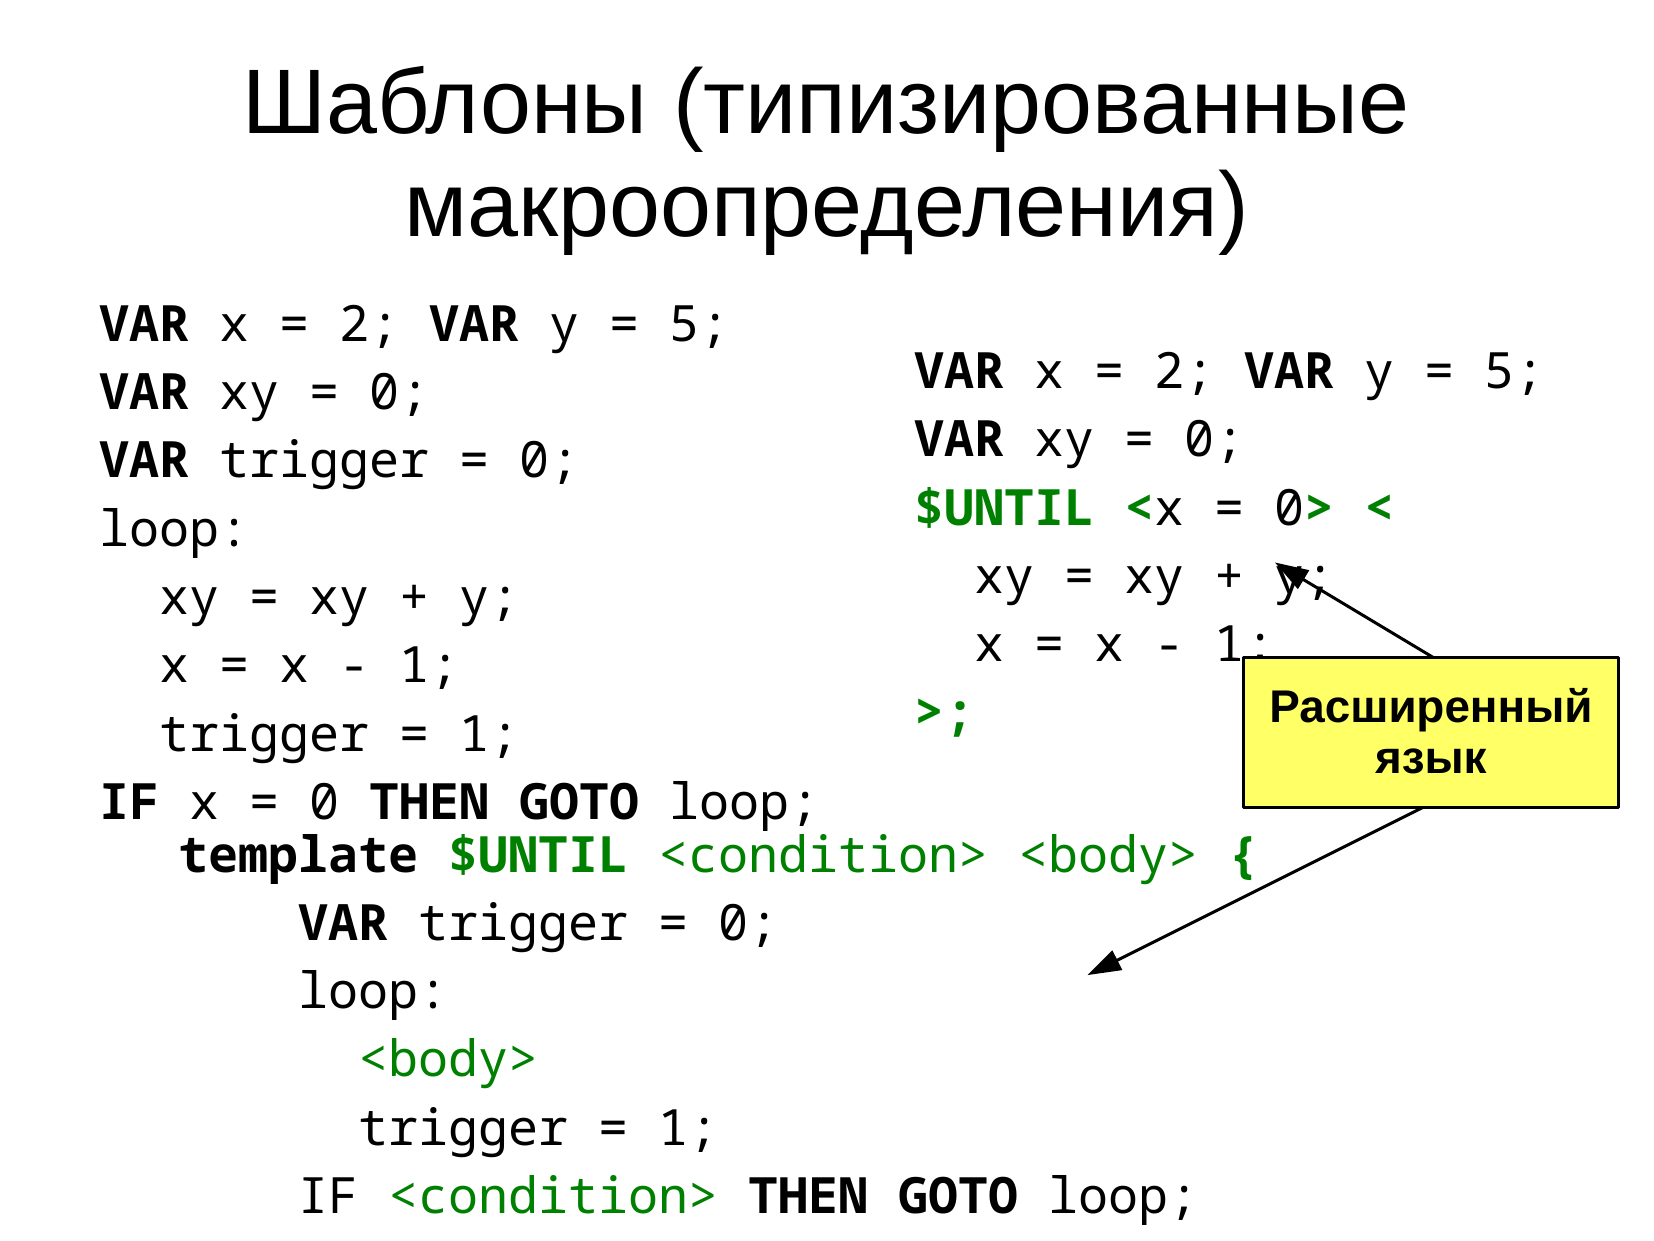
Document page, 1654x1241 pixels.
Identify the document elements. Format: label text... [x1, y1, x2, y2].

title Шаблоны (типизированные макроопределения) [82, 49, 1571, 257]
text_box VAR x = 2; VAR y = 5; VAR xy = 0; VAR trigger = 0; loop: xy = xy + y; x = x - 1; trigger = 1; IF x = 0 THEN GOTO loop; [85, 280, 863, 746]
text_box VAR x = 2; VAR y = 5; VAR xy = 0; $UNTIL <x = 0> < xy = xy + y; x = x - 1; >; [900, 327, 1576, 693]
text_box Расширенный язык [1243, 657, 1619, 808]
text_box template $UNTIL <condition> <body> { VAR trigger = 0; loop: <body> trigger = 1; IF <condition> THEN GOTO loop; } [163, 811, 1289, 1177]
